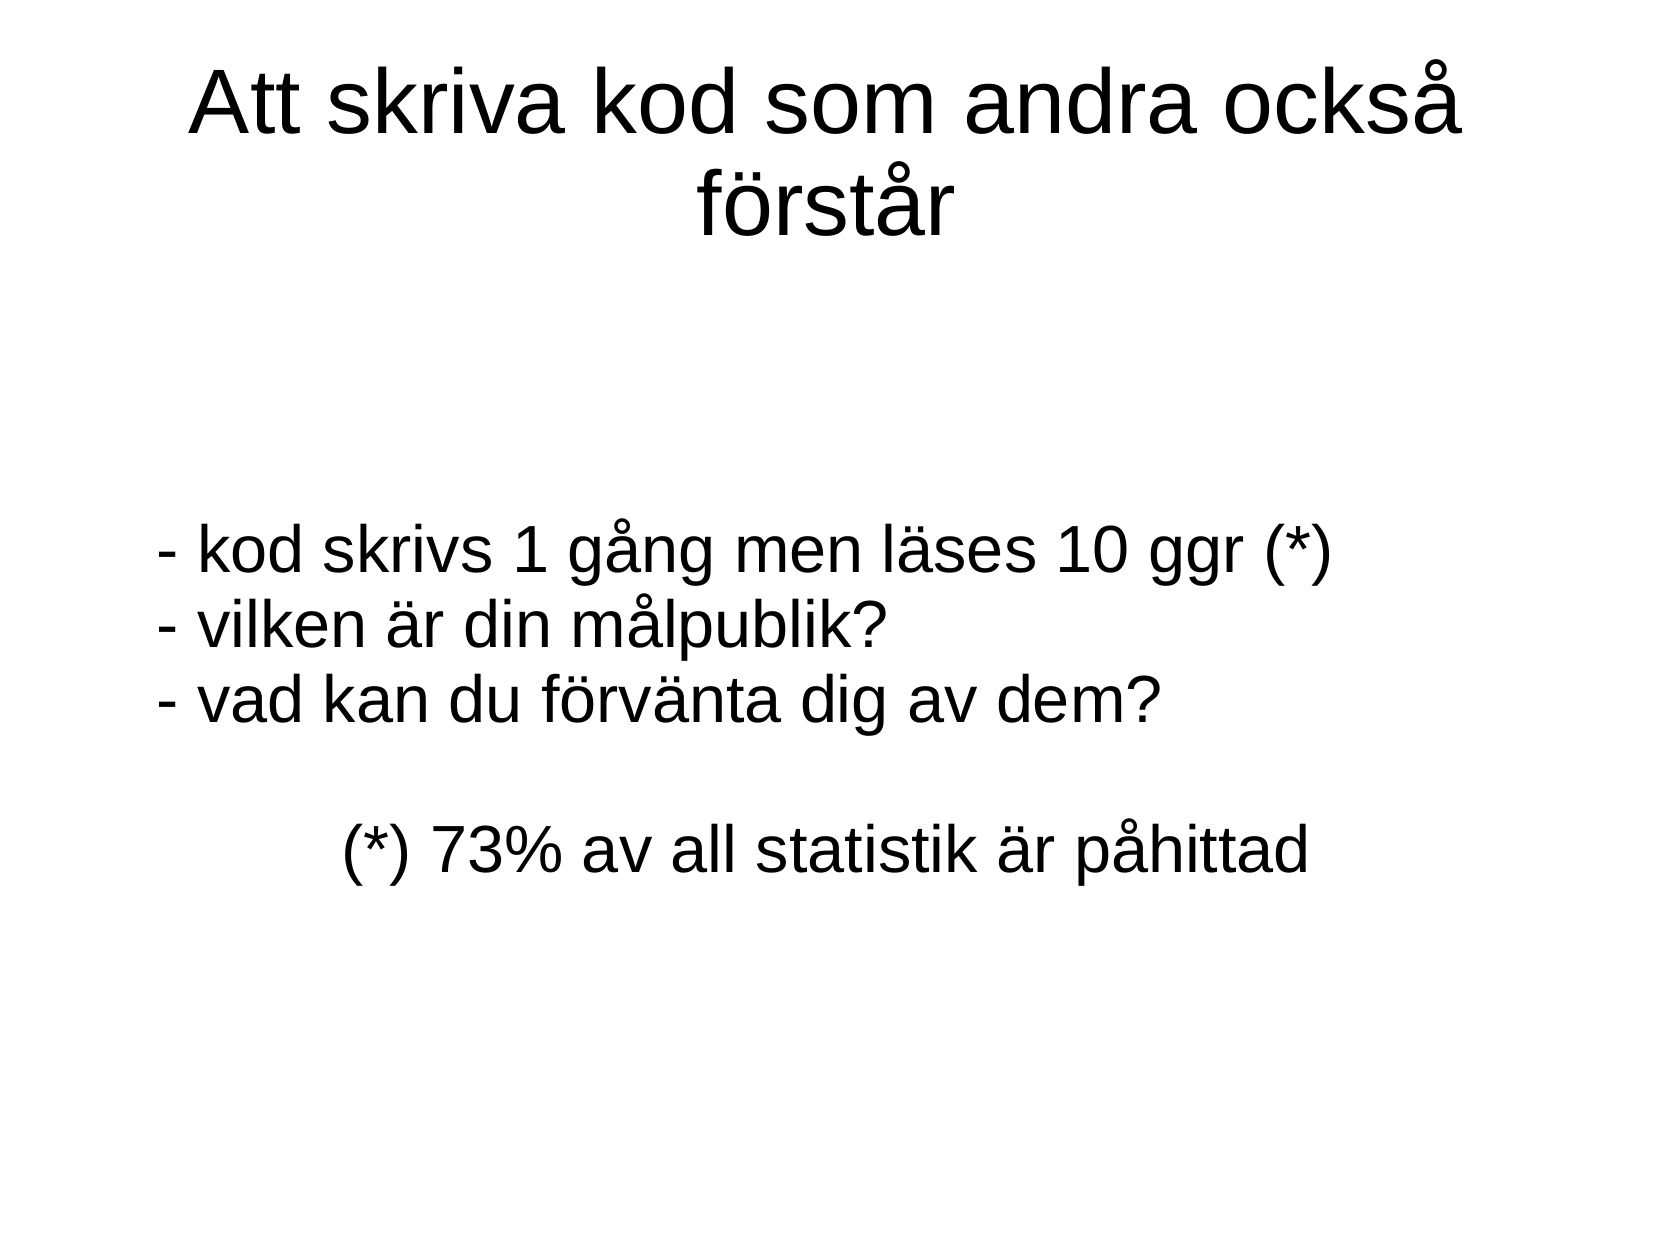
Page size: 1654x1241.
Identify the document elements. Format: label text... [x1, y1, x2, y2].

subtitle - kod skrivs 1 gång men läses 10 ggr (*) - vilken är din målpublik? - vad kan du förvänta dig av dem? (*) 73% av all statistik är påhittad [82, 290, 1571, 1109]
title Att skriva kod som andra också förstår [82, 49, 1571, 257]
